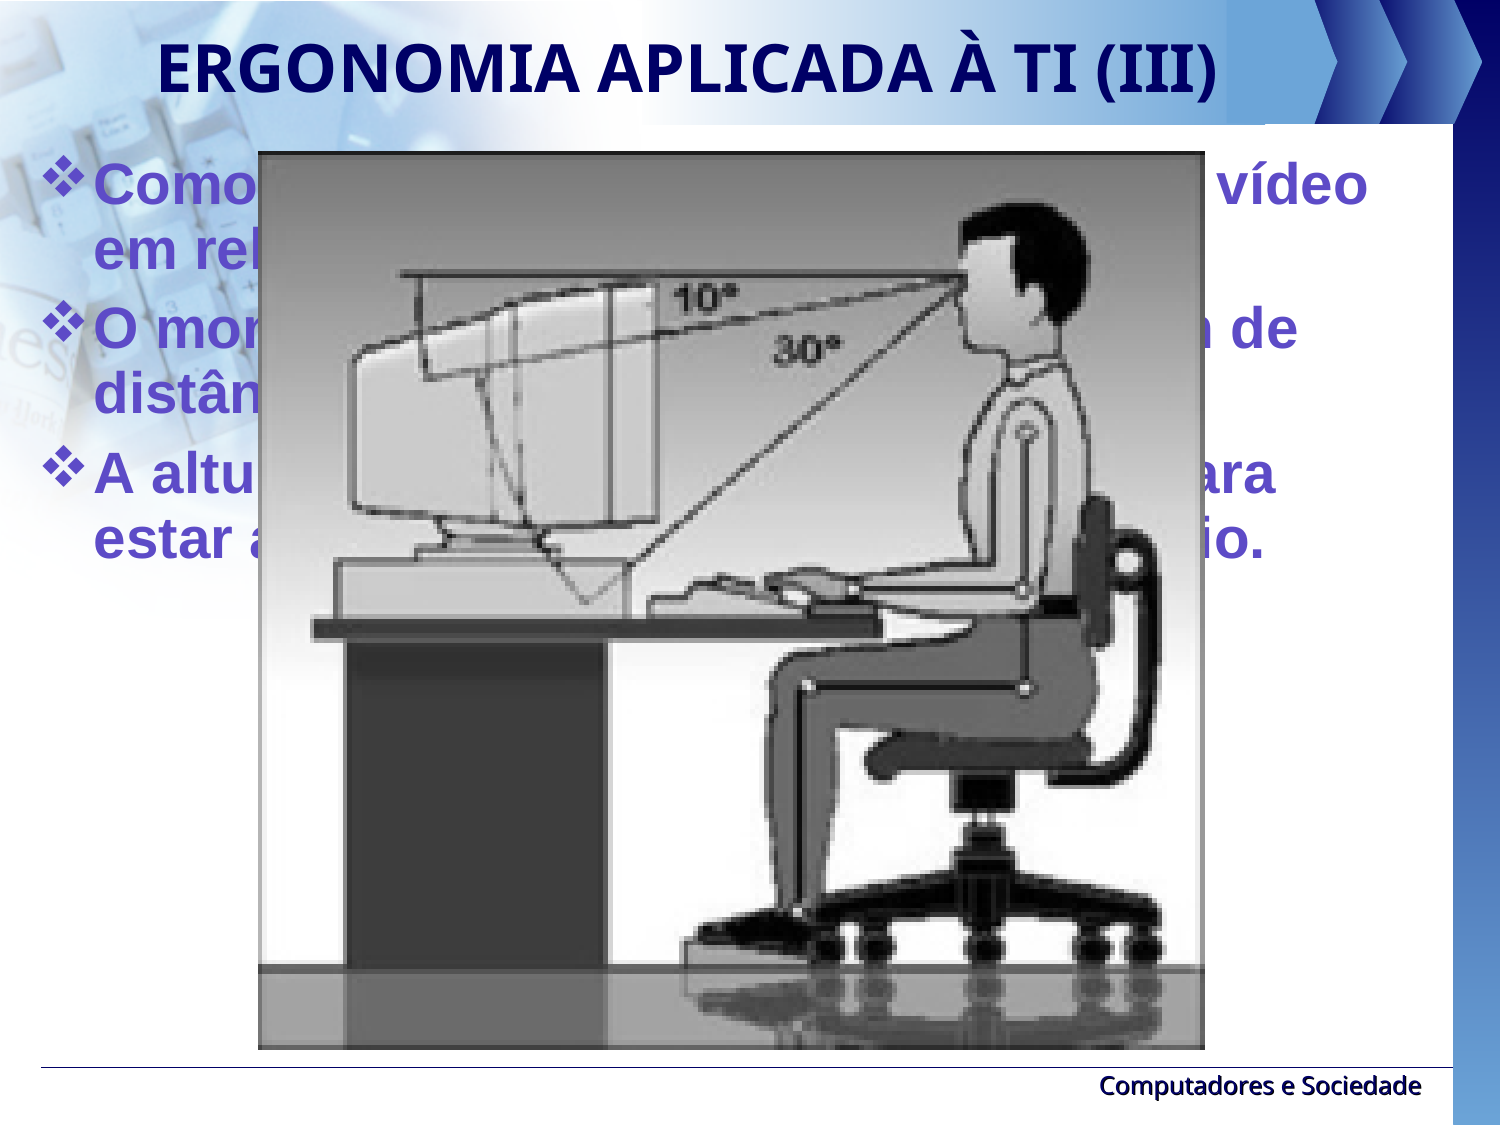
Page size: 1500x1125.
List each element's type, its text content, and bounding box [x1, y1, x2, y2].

list Como deve ser a posição do monitor de vídeo em relação ao olhos do usuário? O monitor deve estar entre 45cm e 75cm de distância do usuário. A altura do monitor deve ser ajustada para estar alinhada a linha de visão do usuário. [37, 151, 715, 1051]
picture [258, 151, 1426, 1050]
title ERGONOMIA APLICADA À TI (III) [74, 0, 1300, 155]
